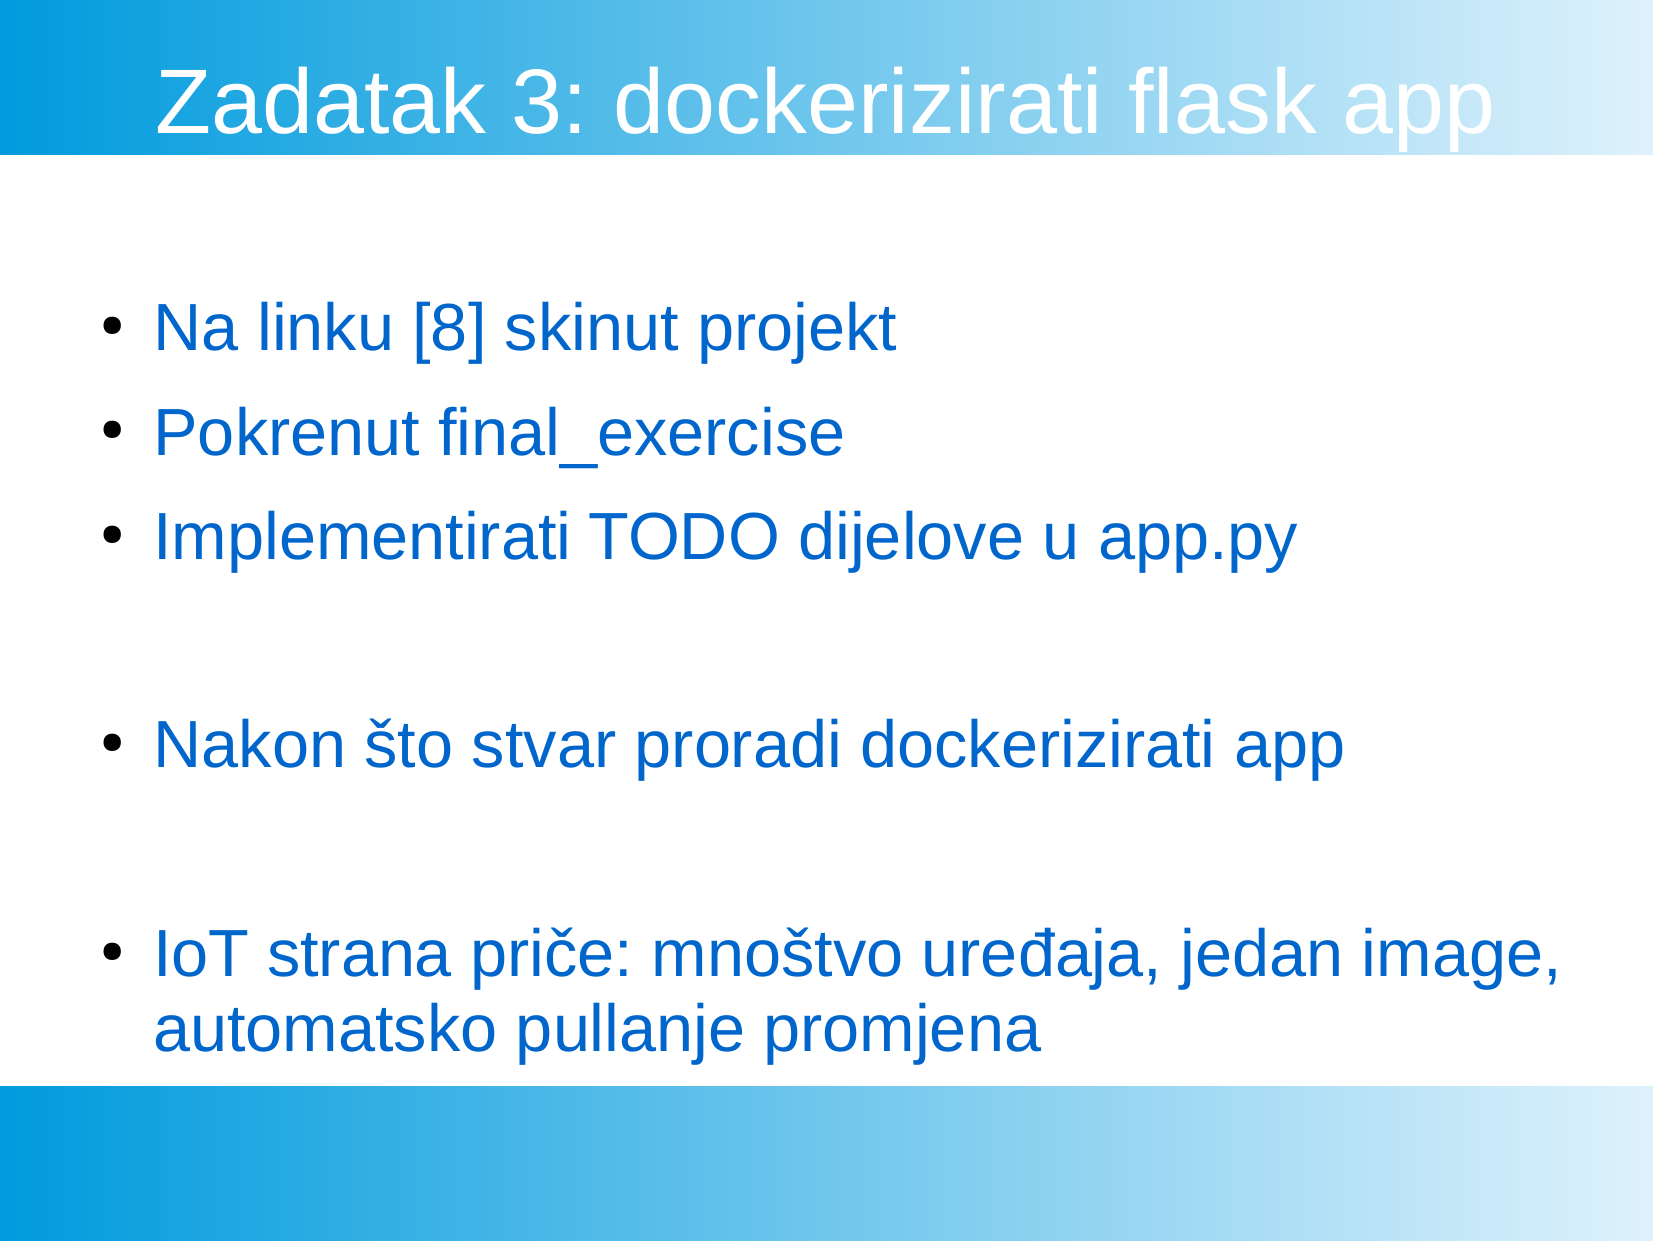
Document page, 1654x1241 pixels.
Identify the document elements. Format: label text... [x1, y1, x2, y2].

list Na linku [8] skinut projekt Pokrenut final_exercise Implementirati TODO dijelove u app.py Nakon što stvar proradi dockerizirati app IoT strana priče: mnoštvo uređaja, jedan image, automatsko pullanje promjena [82, 290, 1571, 1010]
title Zadatak 3: dockerizirati flask app [82, 49, 1571, 155]
